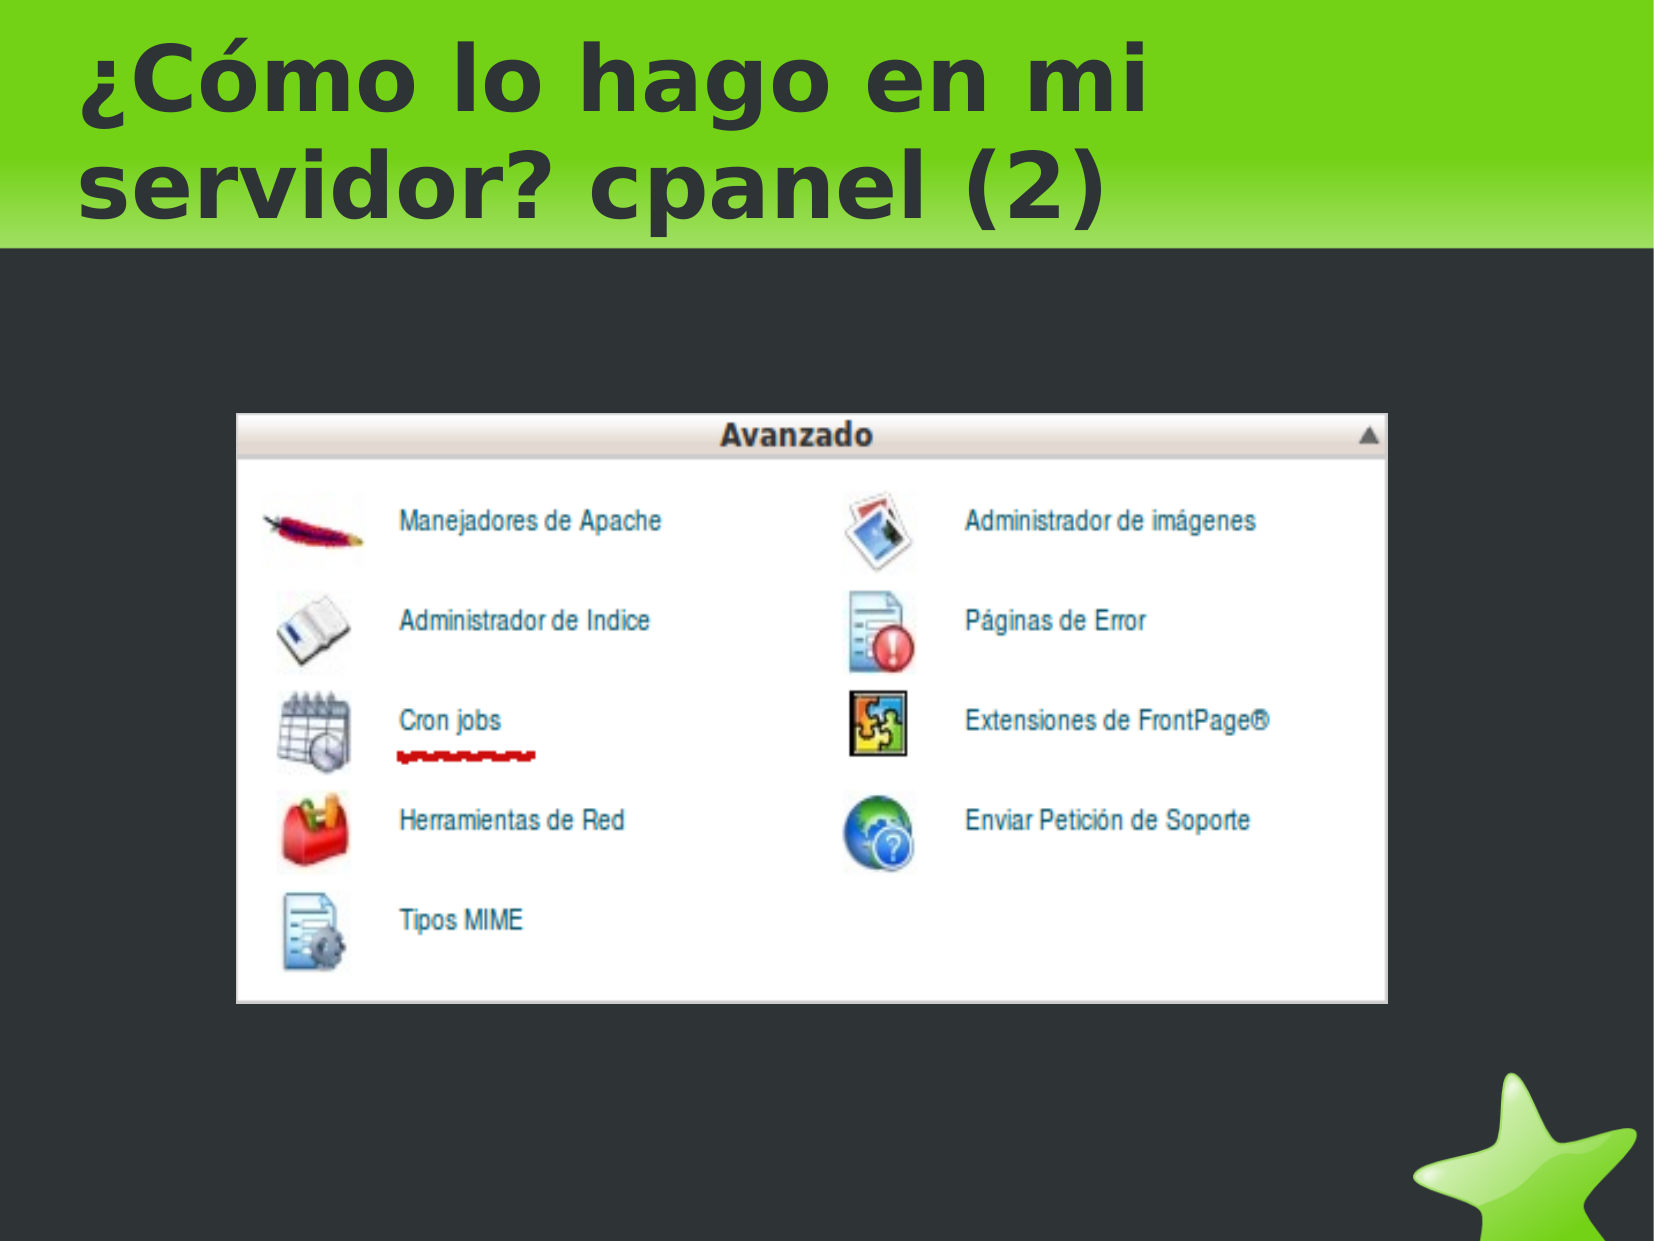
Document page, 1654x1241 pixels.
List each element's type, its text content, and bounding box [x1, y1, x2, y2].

list [82, 290, 1571, 1094]
title ¿Cómo lo hago en mi servidor? cpanel (2) [76, 25, 1565, 240]
picture [0, 0, 1654, 1241]
